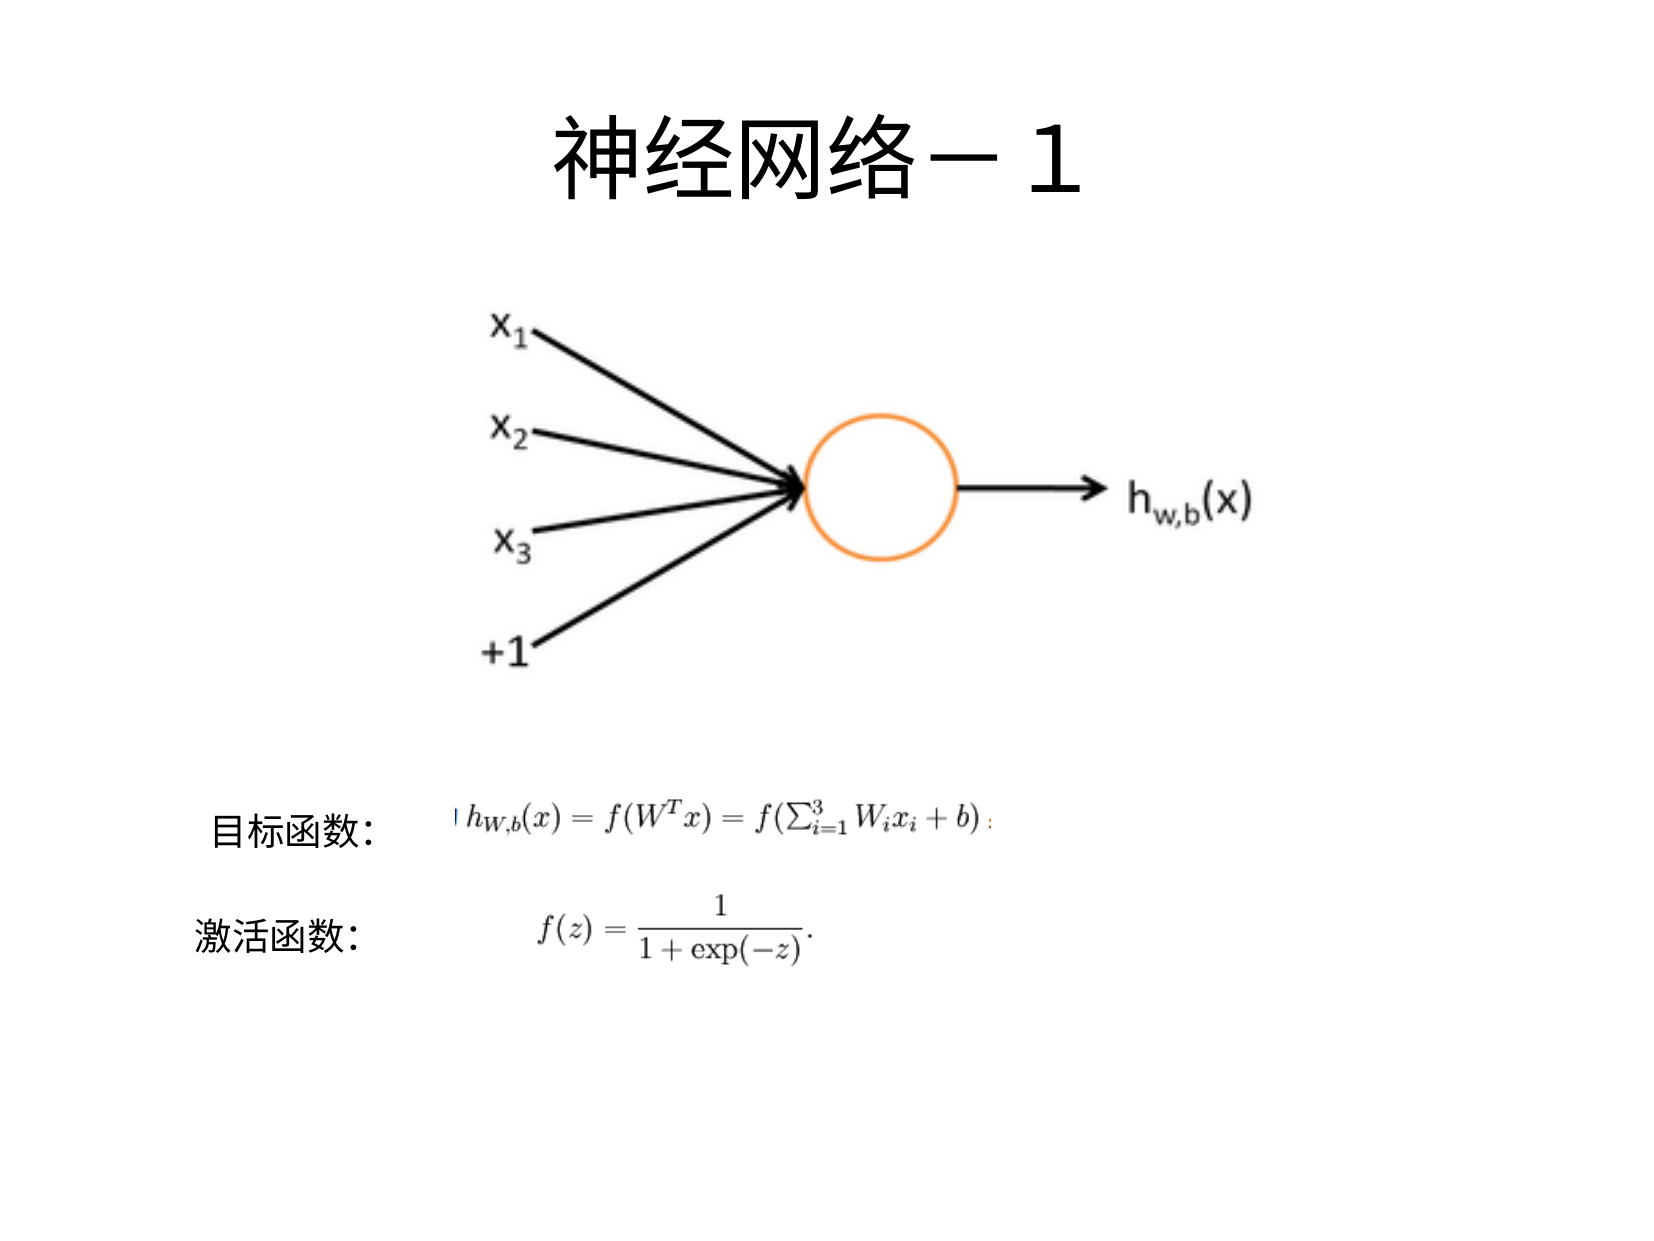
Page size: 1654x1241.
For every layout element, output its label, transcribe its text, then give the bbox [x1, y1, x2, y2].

title 神经网络－１ [82, 49, 1571, 257]
text_box 激活函数： [180, 900, 421, 991]
picture [210, 274, 1654, 710]
text_box 目标函数： [195, 795, 451, 866]
picture [488, 884, 1036, 979]
picture [455, 779, 991, 849]
